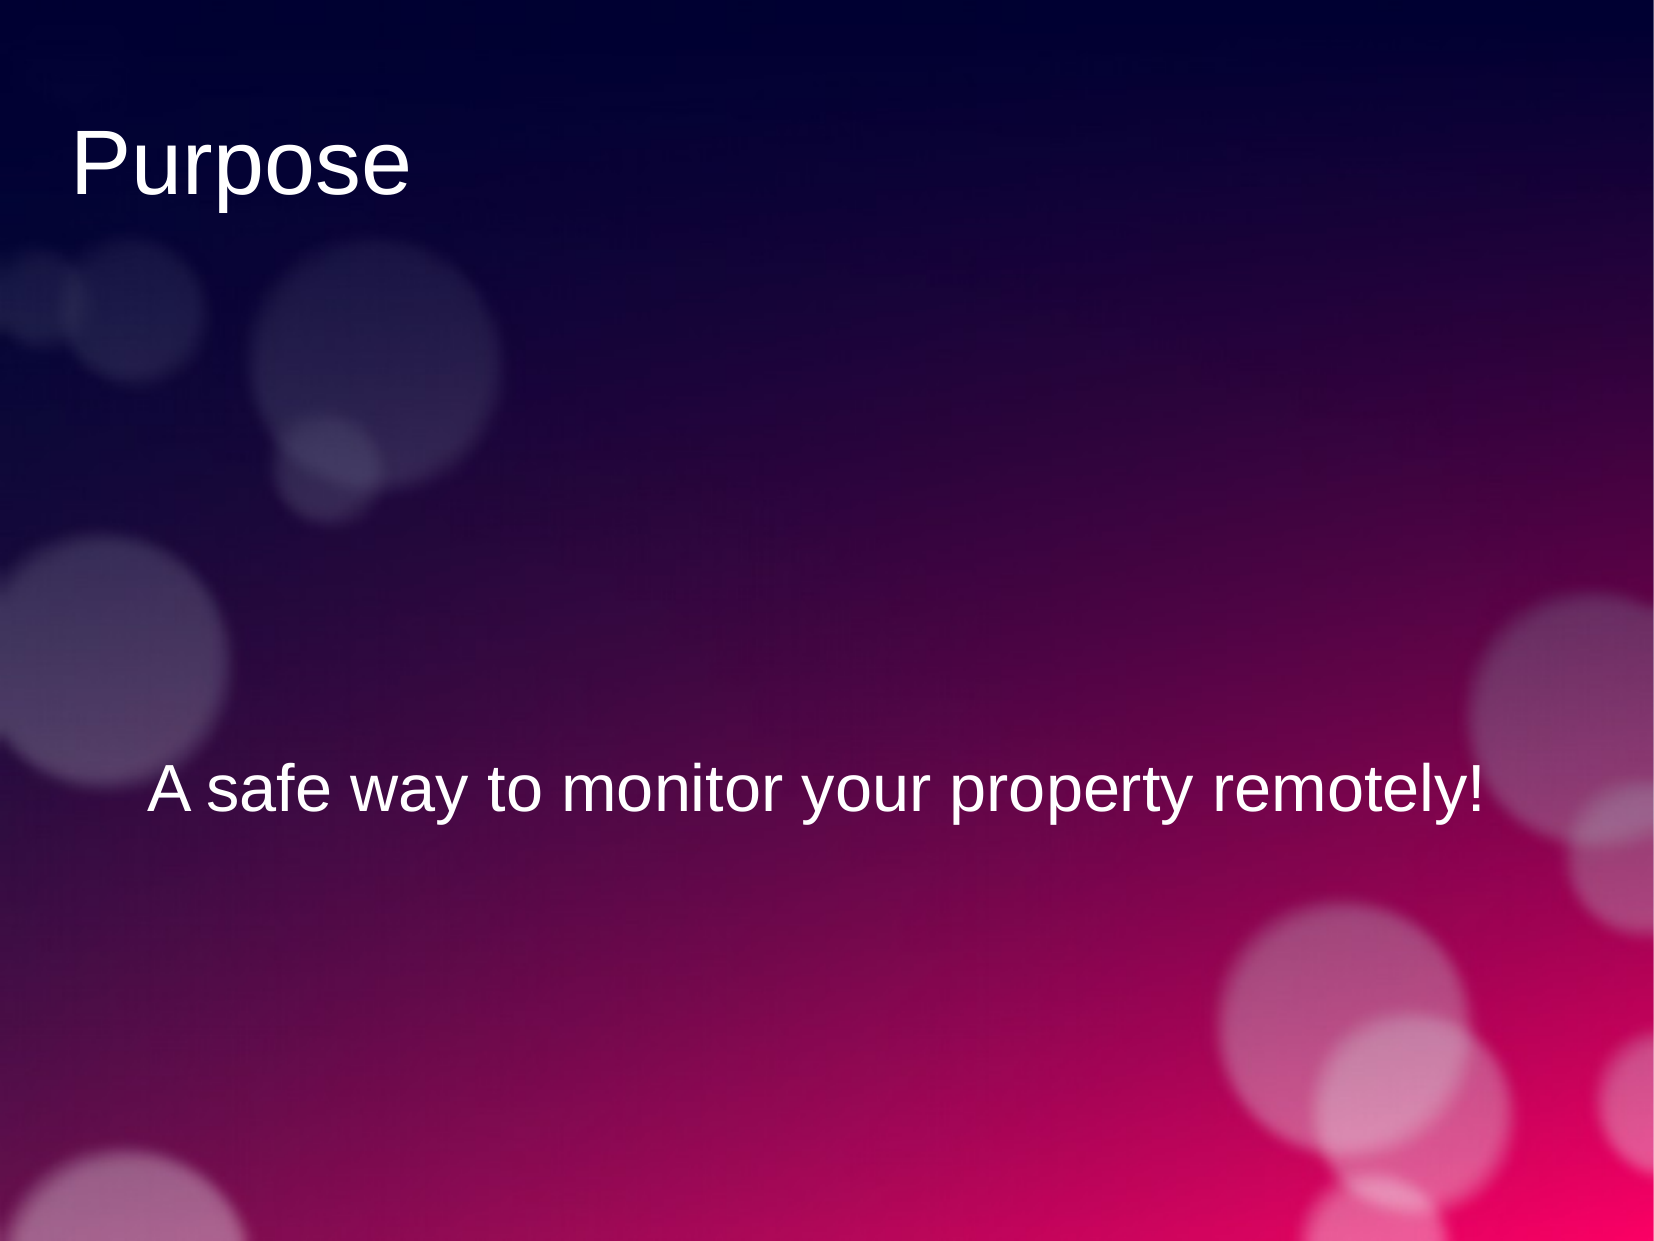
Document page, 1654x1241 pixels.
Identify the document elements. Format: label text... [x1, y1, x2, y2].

subtitle A safe way to monitor your property remotely! [82, 566, 1571, 1010]
title Purpose [70, 59, 1559, 267]
picture [0, 0, 1654, 1241]
